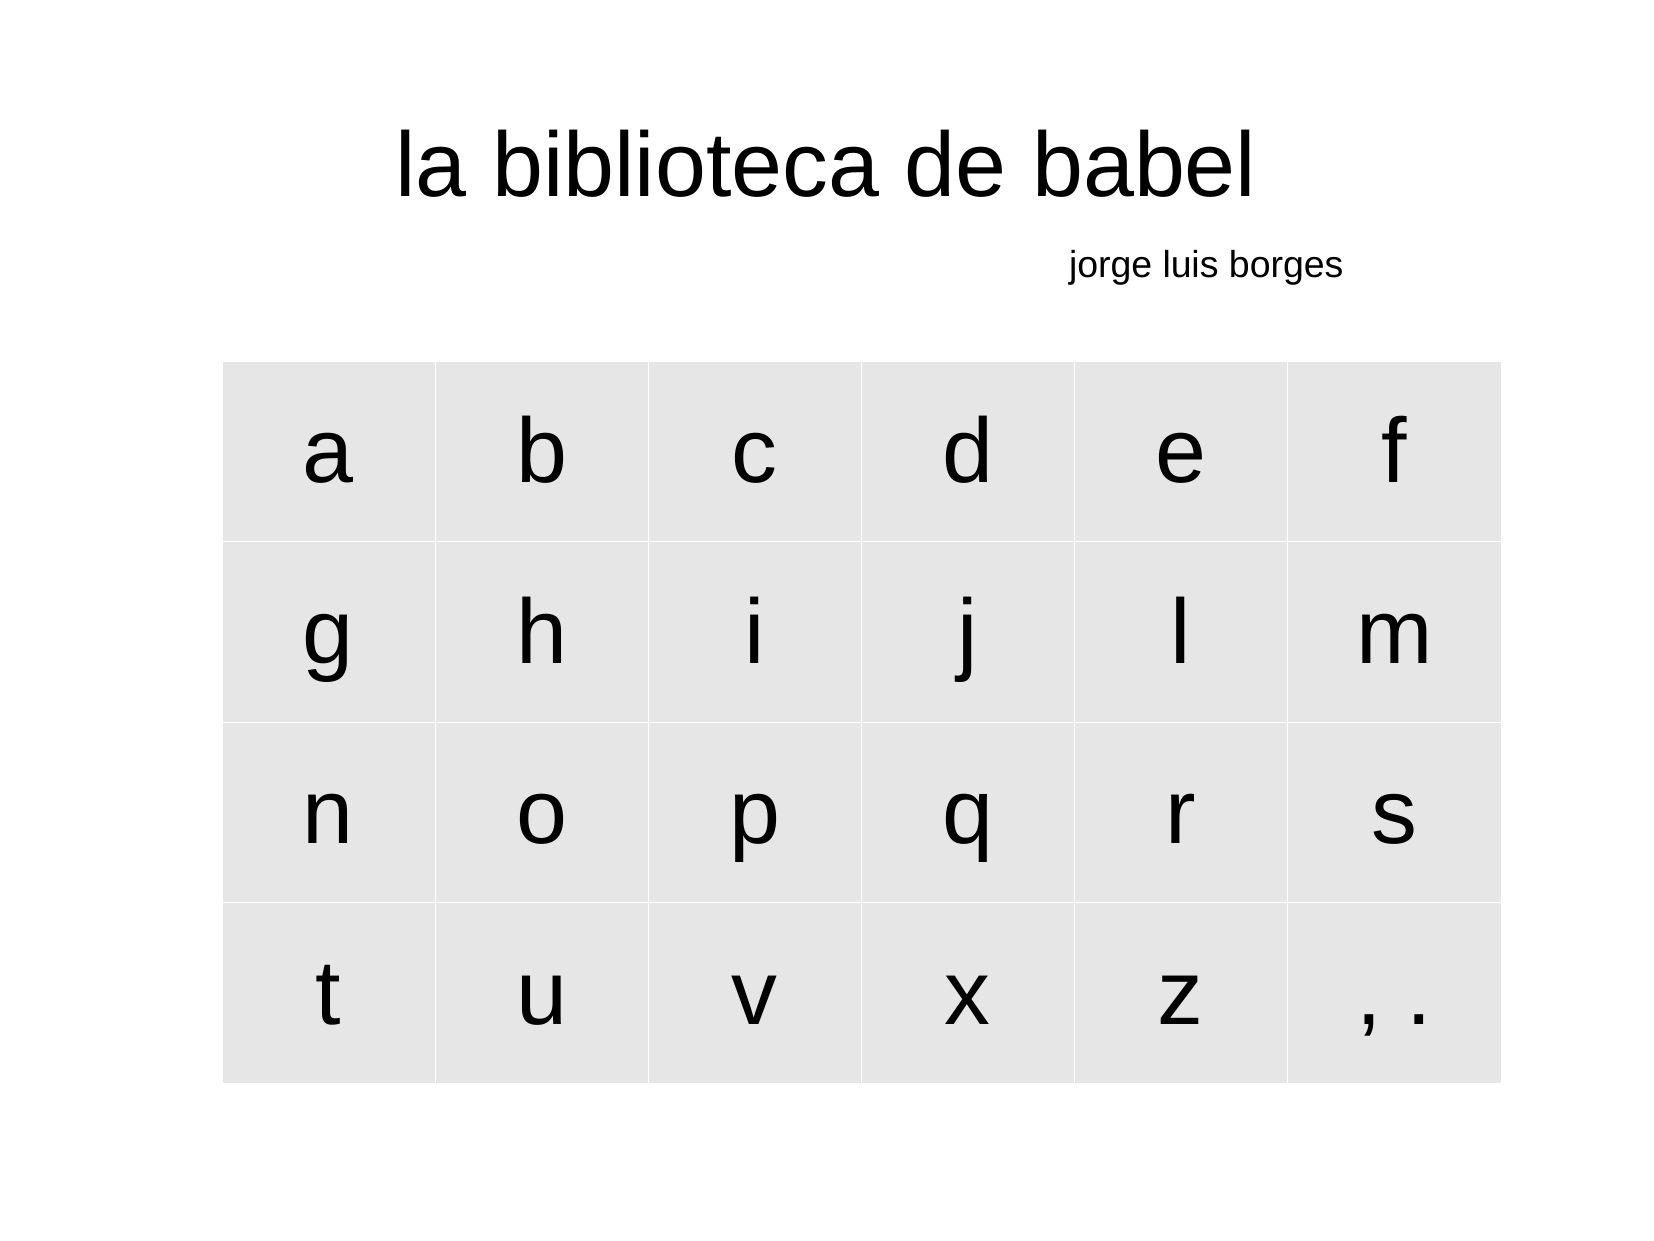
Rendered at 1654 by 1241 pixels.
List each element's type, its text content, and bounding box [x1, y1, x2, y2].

table_cell g [223, 542, 435, 722]
text_box jorge luis borges [1054, 236, 1359, 294]
table_cell j [862, 542, 1074, 722]
table_cell n [223, 723, 435, 902]
table_cell x [862, 903, 1074, 1083]
table_cell u [436, 903, 648, 1083]
table_cell p [649, 723, 861, 902]
table_cell i [649, 542, 861, 722]
table_header e [1075, 362, 1287, 541]
table_cell , . [1288, 903, 1501, 1083]
table_header a [223, 362, 435, 541]
table_header b [436, 362, 648, 541]
table_header f [1288, 362, 1501, 541]
table_cell z [1075, 903, 1287, 1083]
table_cell q [862, 723, 1074, 902]
table_cell l [1075, 542, 1287, 722]
title la biblioteca de babel [82, 61, 1571, 269]
table_cell v [649, 903, 861, 1083]
table_cell r [1075, 723, 1287, 902]
table_header d [862, 362, 1074, 541]
table_cell t [223, 903, 435, 1083]
table_header c [649, 362, 861, 541]
table_cell h [436, 542, 648, 722]
table_cell m [1288, 542, 1501, 722]
table_cell s [1288, 723, 1501, 902]
table_cell o [436, 723, 648, 902]
